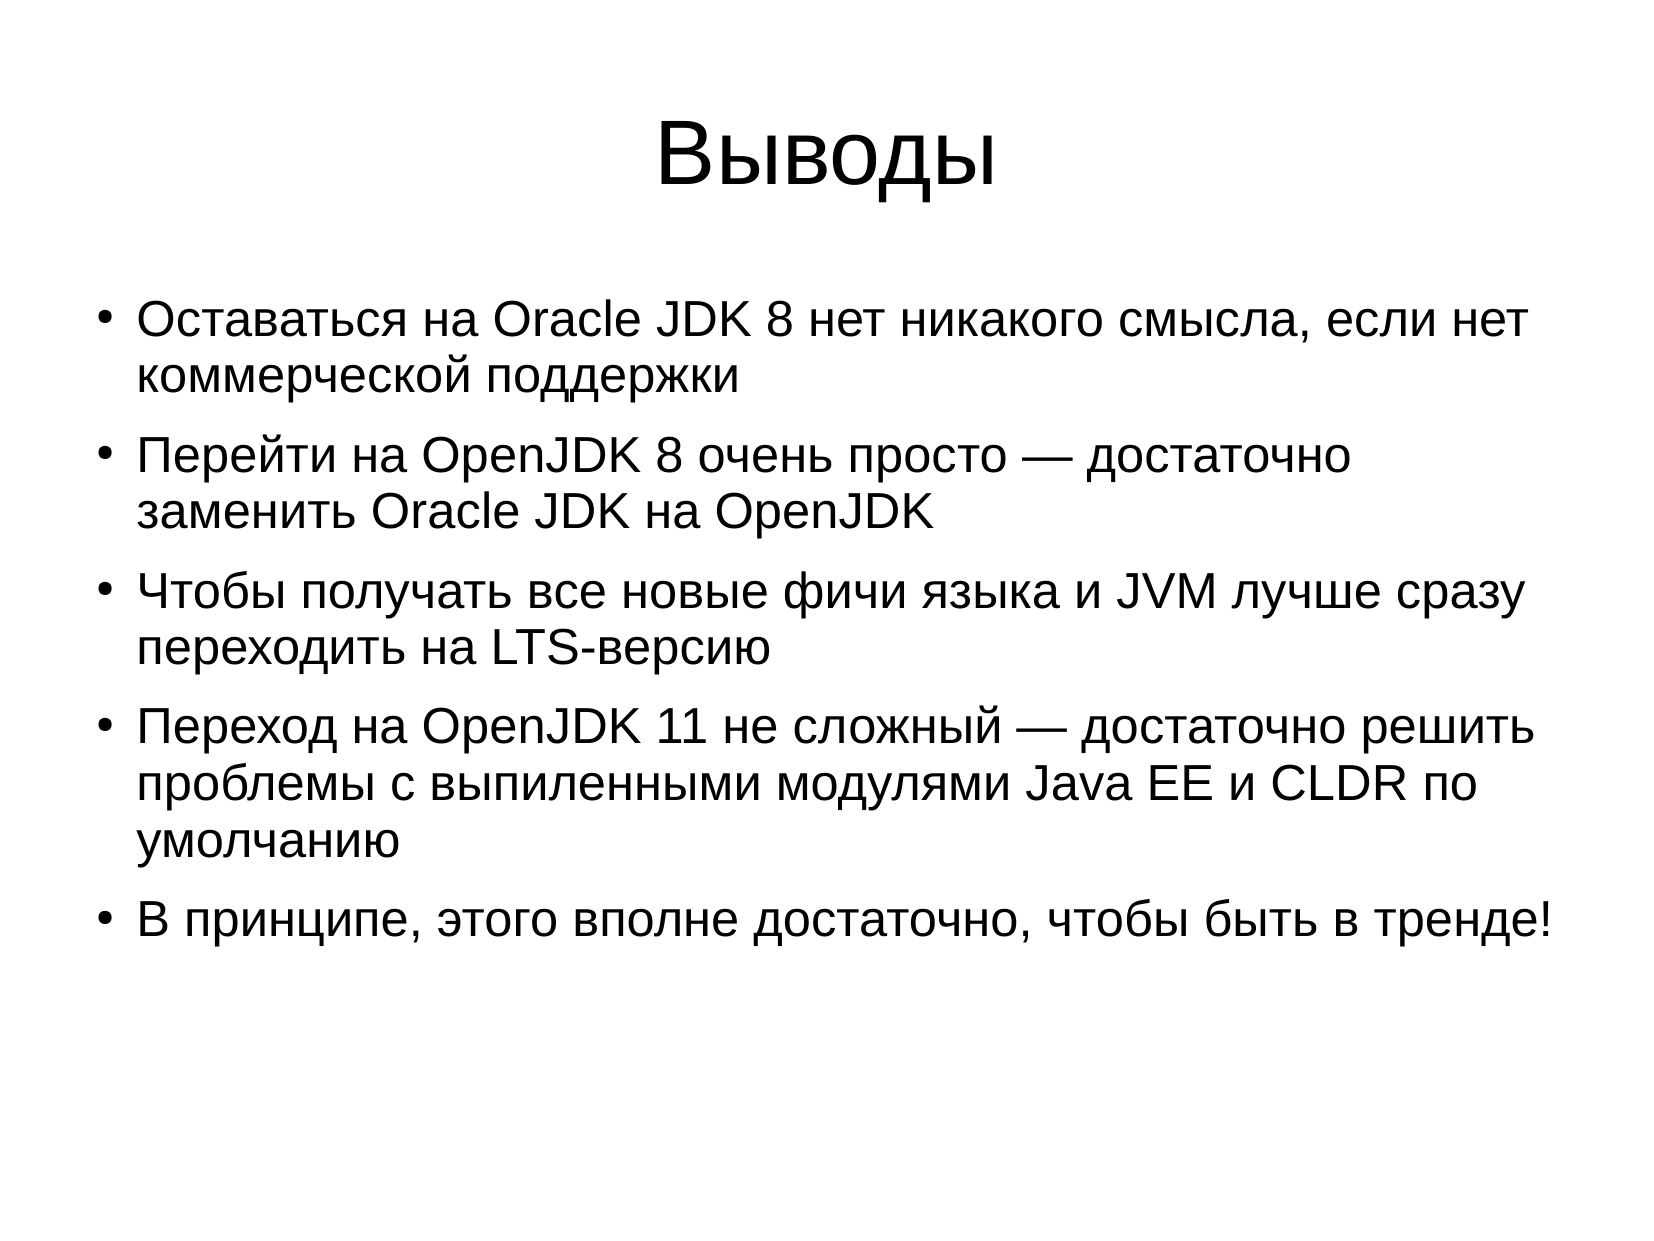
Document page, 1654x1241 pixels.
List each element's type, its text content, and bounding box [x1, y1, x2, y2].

title Выводы [82, 49, 1571, 257]
list Оставаться на Oracle JDK 8 нет никакого смысла, если нет коммерческой поддержки Перейти на OpenJDK 8 очень просто — достаточно заменить Oracle JDK на OpenJDK Чтобы получать все новые фичи языка и JVM лучше сразу переходить на LTS-версию Переход на OpenJDK 11 не сложный — достаточно решить проблемы с выпиленными модулями Java EE и CLDR по умолчанию В принципе, этого вполне достаточно, чтобы быть в тренде! [82, 290, 1571, 1010]
